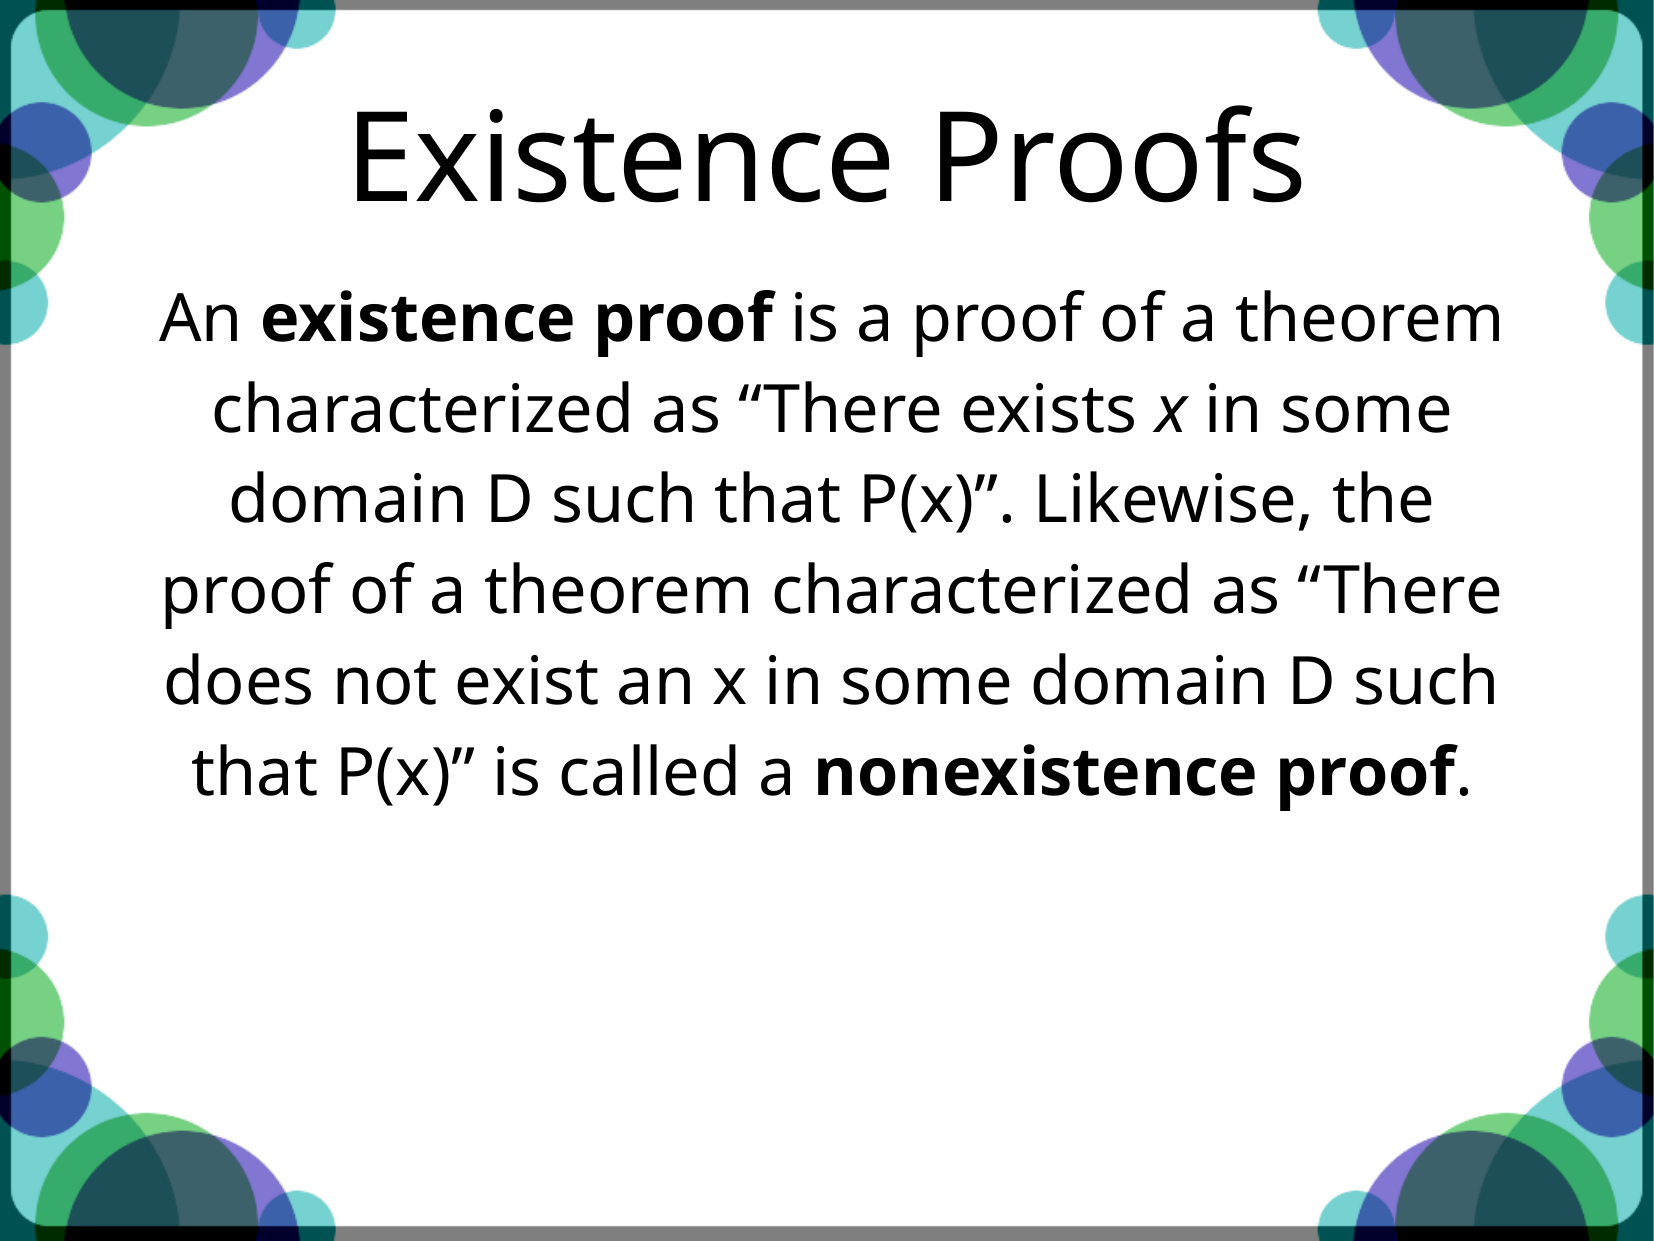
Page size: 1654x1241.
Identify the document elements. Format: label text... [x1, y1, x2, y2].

picture [0, 0, 1654, 1241]
title Existence Proofs [82, 49, 1571, 257]
text_box An existence proof is a proof of a theorem characterized as “There exists x in some domain D such that P(x)”. Likewise, the proof of a theorem characterized as “There does not exist an x in some domain D such that P(x)” is called a nonexistence proof. [135, 270, 1531, 943]
